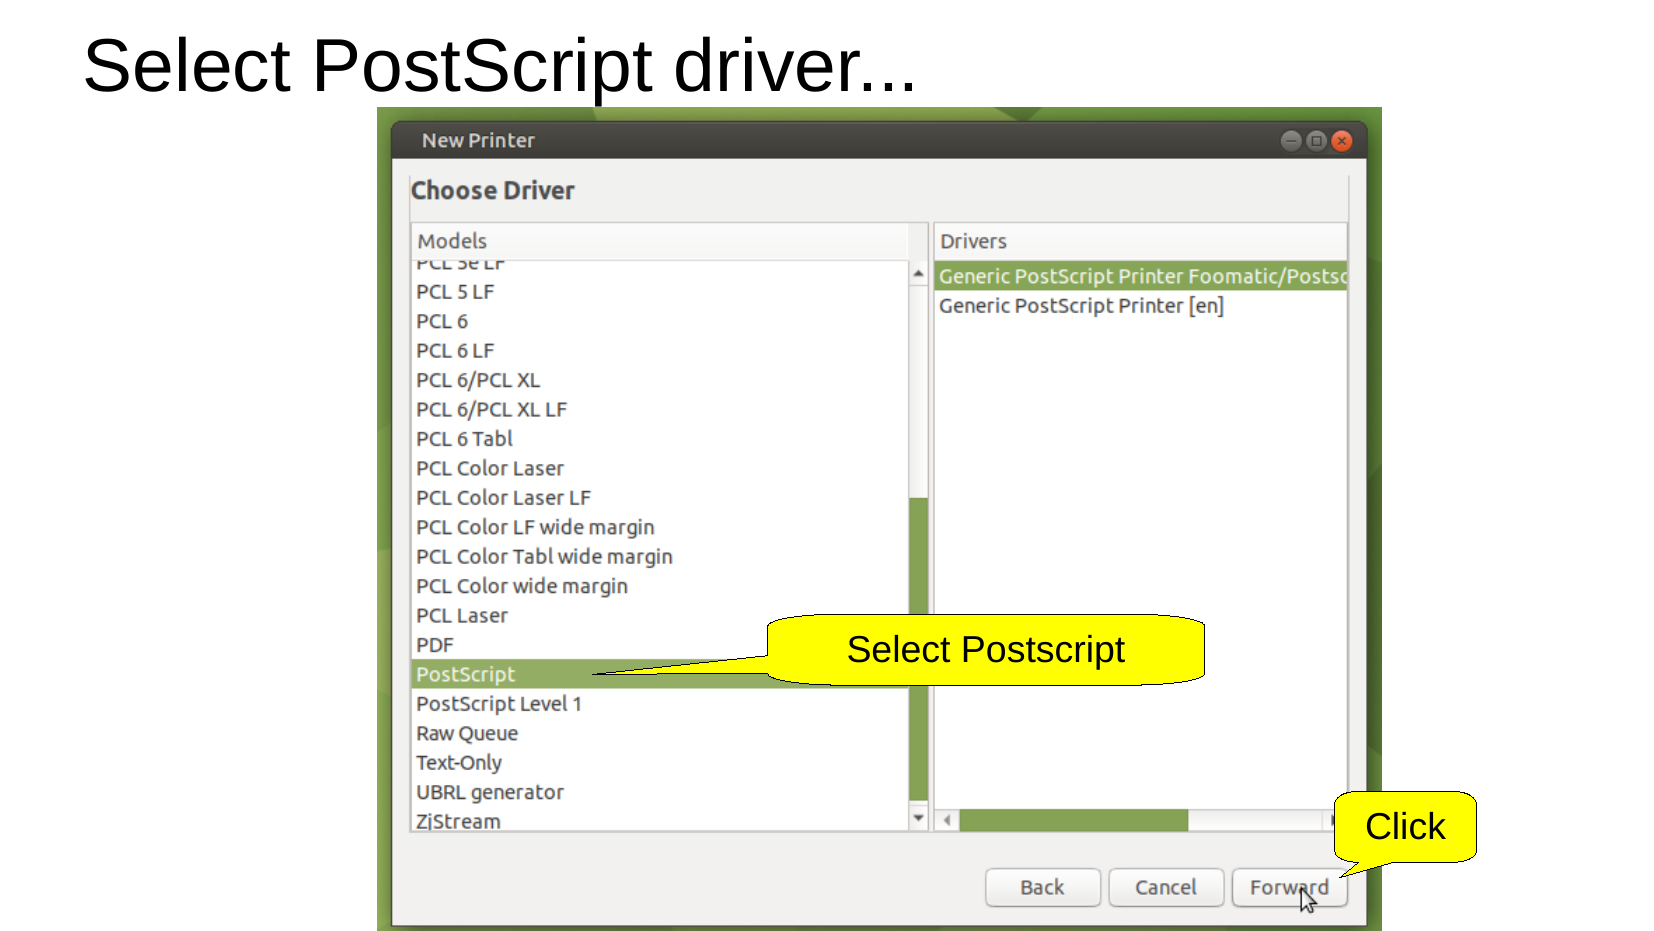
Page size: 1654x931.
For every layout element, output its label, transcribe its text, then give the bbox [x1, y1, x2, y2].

picture [377, 107, 1382, 931]
text_box Click [1334, 791, 1477, 878]
text_box Select Postscript [592, 614, 1205, 686]
title Select PostScript driver... [82, 23, 1571, 108]
